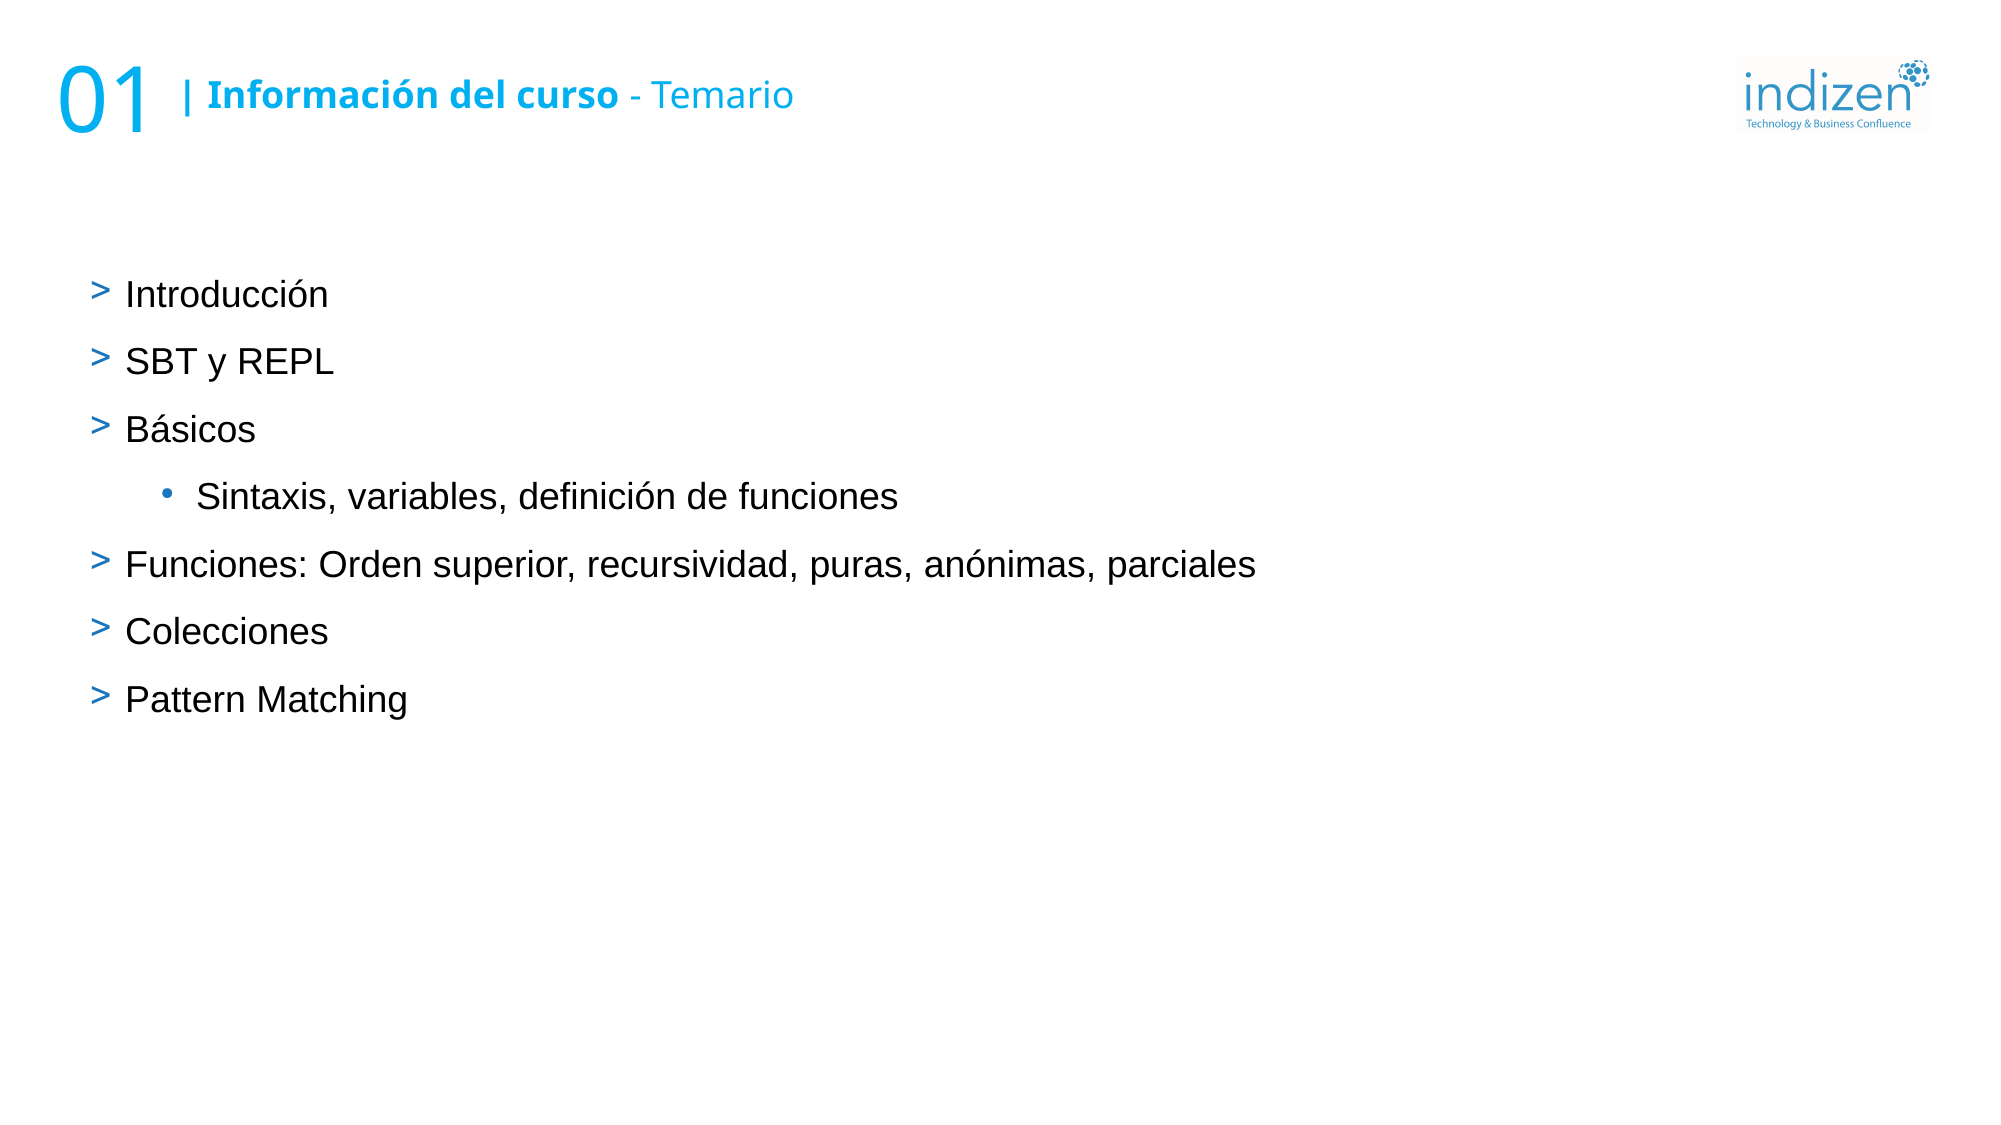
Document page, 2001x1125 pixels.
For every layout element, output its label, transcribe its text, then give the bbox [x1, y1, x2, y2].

text_box | Información del curso - Temario [157, 60, 1276, 126]
text_box 01 [69, 72, 96, 126]
picture [1737, 57, 1931, 133]
text_box Introducción SBT y REPL Básicos Sintaxis, variables, definición de funciones Funciones: Orden superior, recursividad, puras, anónimas, parciales Colecciones Pattern Matching [74, 239, 1935, 945]
text_box 01 [41, 45, 1392, 127]
